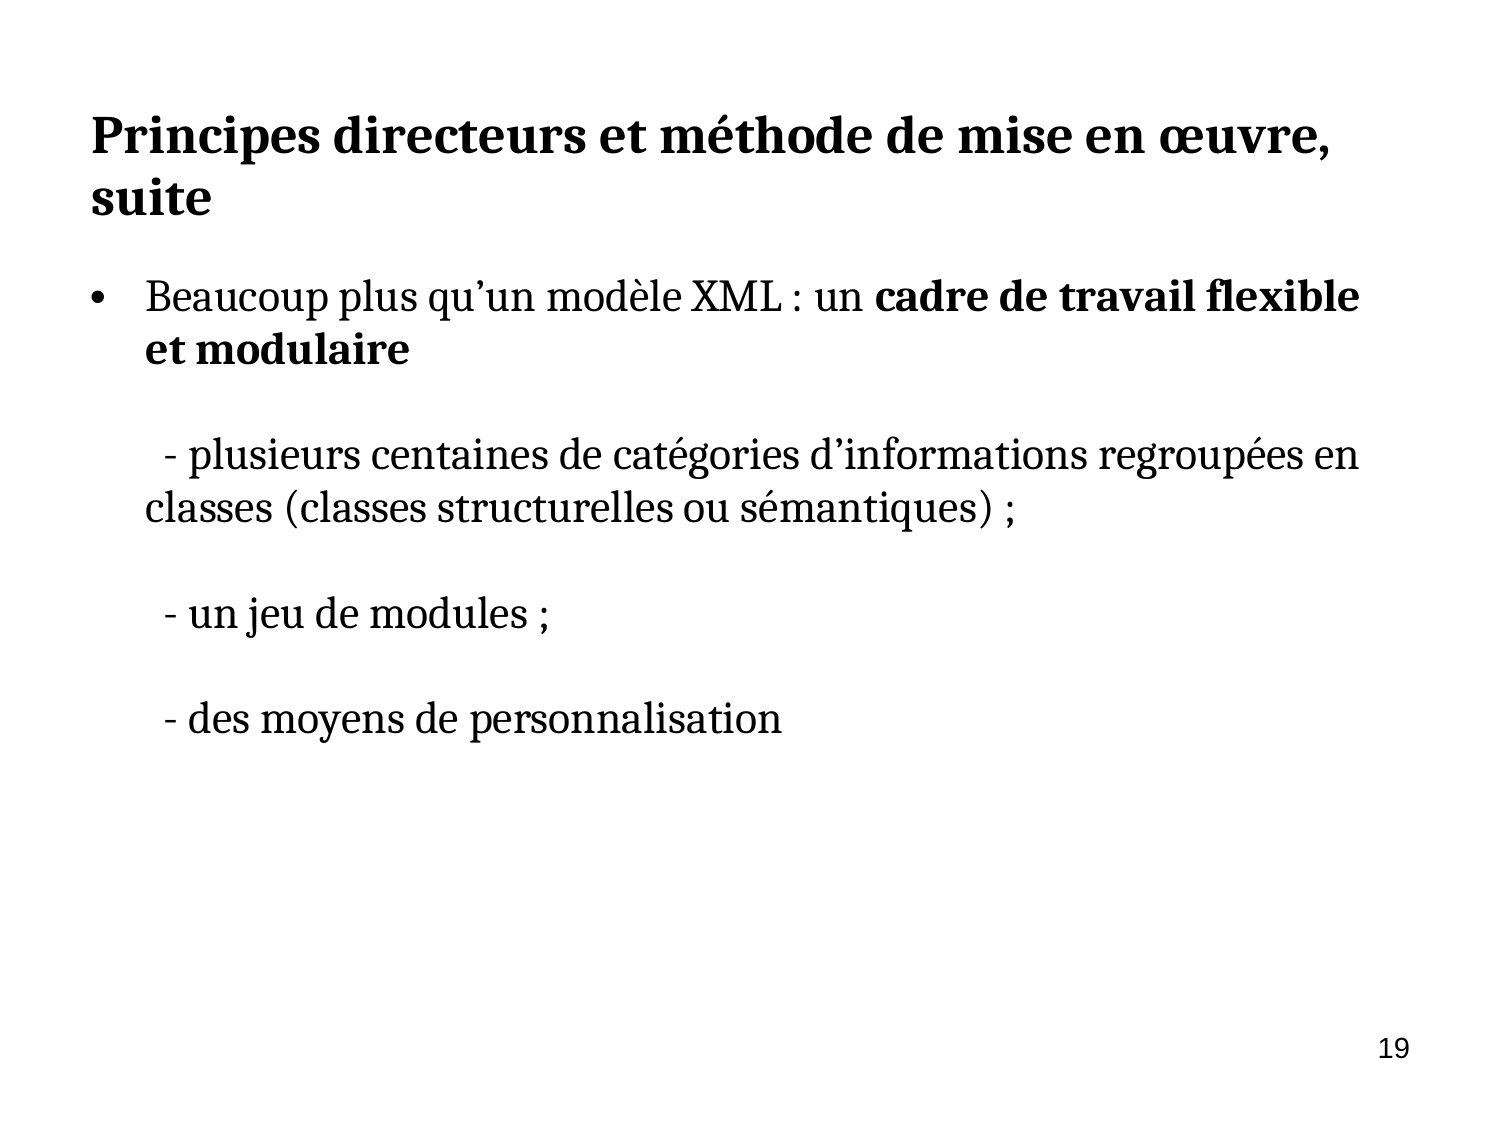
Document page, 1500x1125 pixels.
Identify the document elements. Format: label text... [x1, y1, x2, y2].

title Principes directeurs et méthode de mise en œuvre, suite [76, 39, 1426, 239]
text_box <numéro> [1074, 1024, 1426, 1103]
list Beaucoup plus qu’un modèle XML : un cadre de travail flexible et modulaire - plusieurs centaines de catégories d’informations regroupées en classes (classes structurelles ou sémantiques) ; - un jeu de modules ; - des moyens de personnalisation [75, 262, 1426, 1005]
